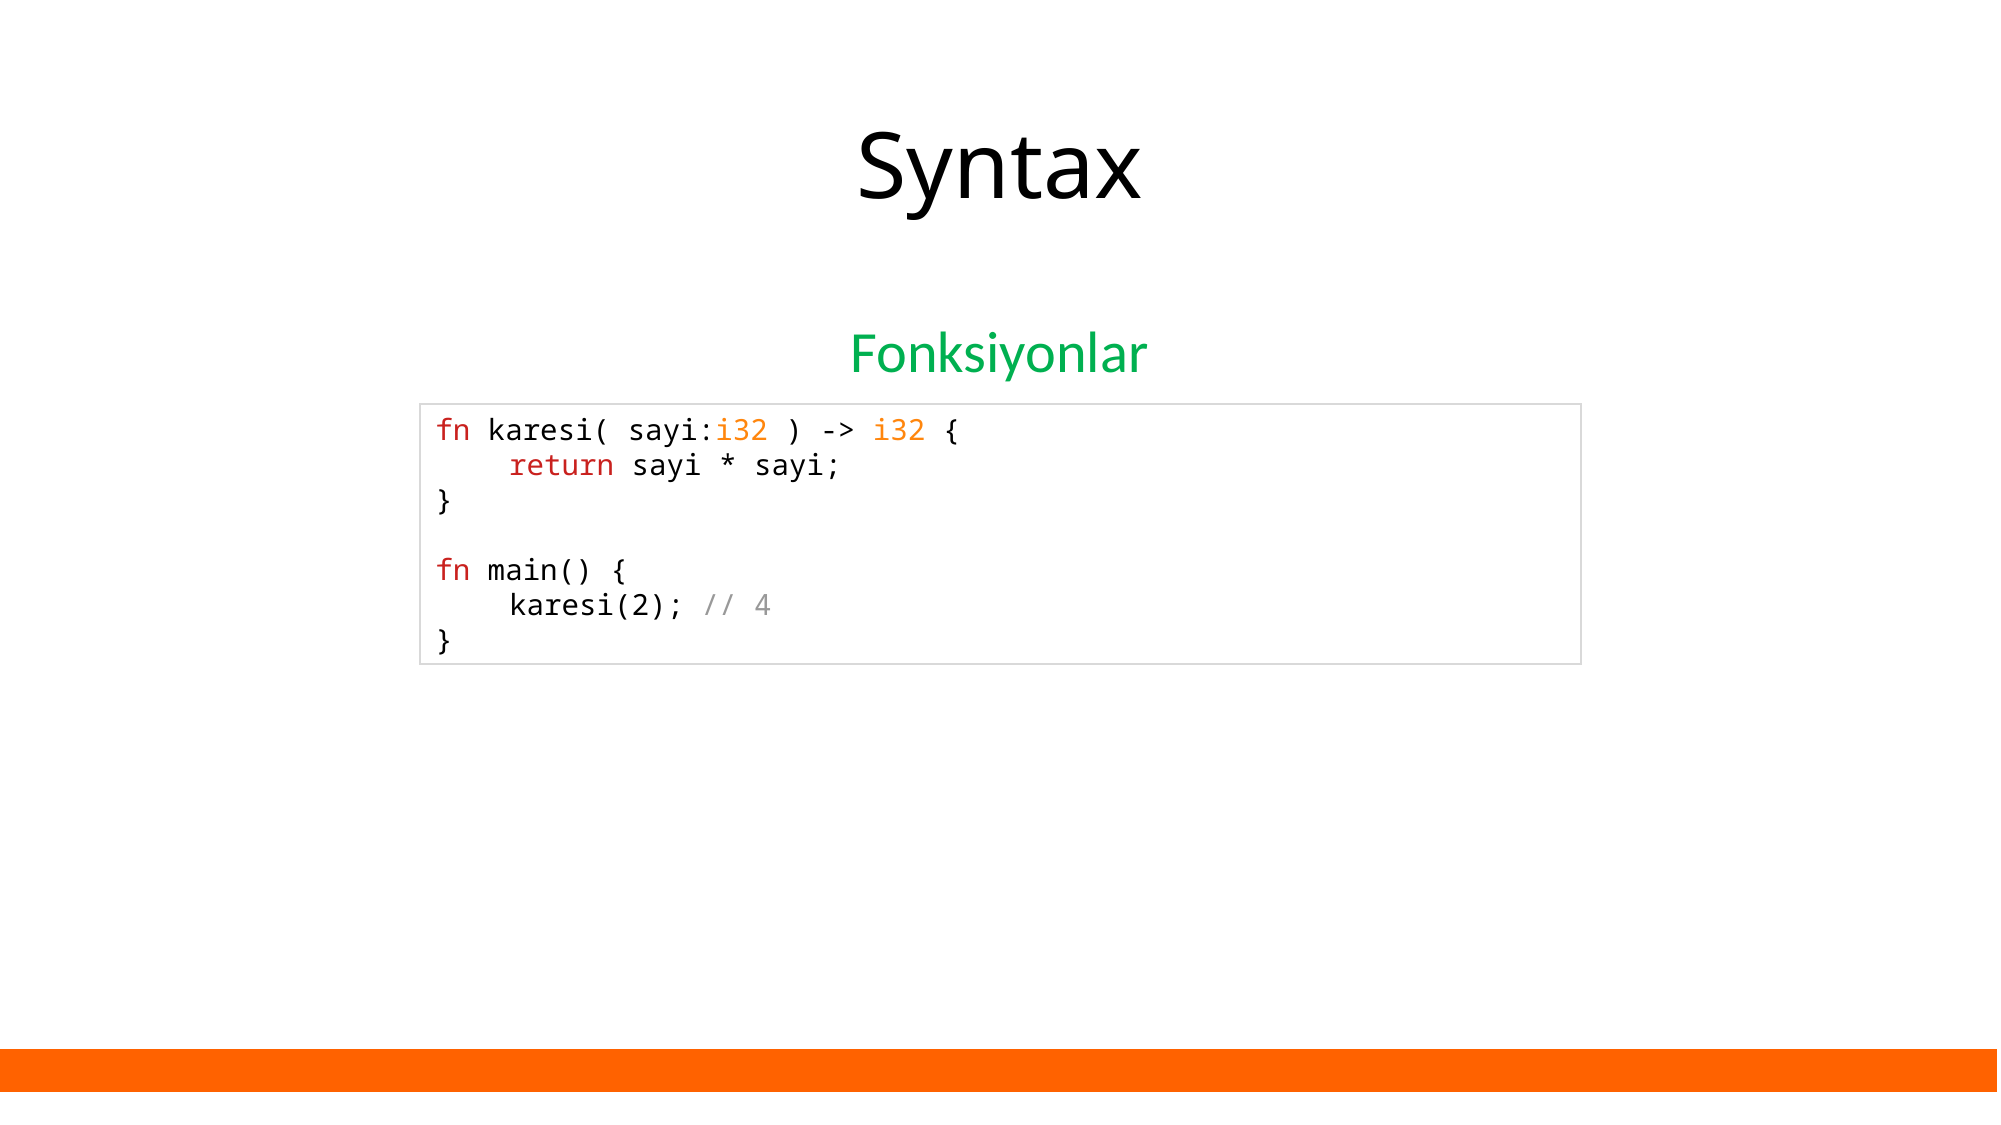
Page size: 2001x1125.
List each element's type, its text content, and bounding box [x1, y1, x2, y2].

title Syntax [137, 59, 1863, 278]
text_box fn karesi( sayi:i32 ) -> i32 { return sayi * sayi; } fn main() { karesi(2); // 4 } [420, 404, 1581, 664]
text_box [0, 1049, 1997, 1092]
list Fonksiyonlar [420, 314, 1579, 403]
